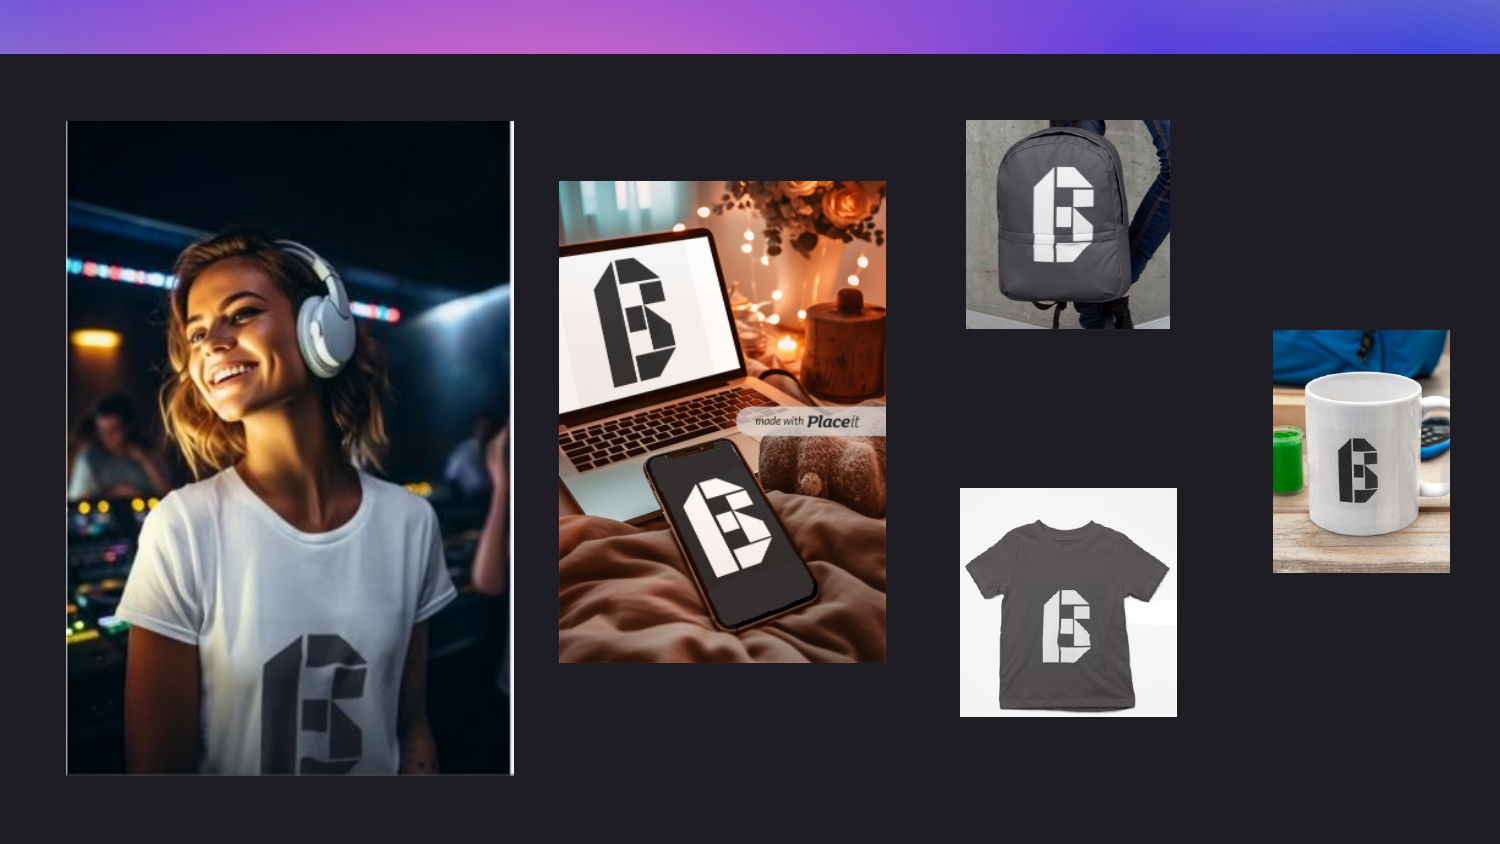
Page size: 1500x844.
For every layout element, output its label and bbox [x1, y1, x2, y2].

picture [1273, 329, 1450, 573]
picture [960, 488, 1177, 717]
picture [66, 121, 514, 776]
picture [39, 0, 159, 81]
picture [966, 120, 1170, 329]
picture [559, 181, 886, 663]
